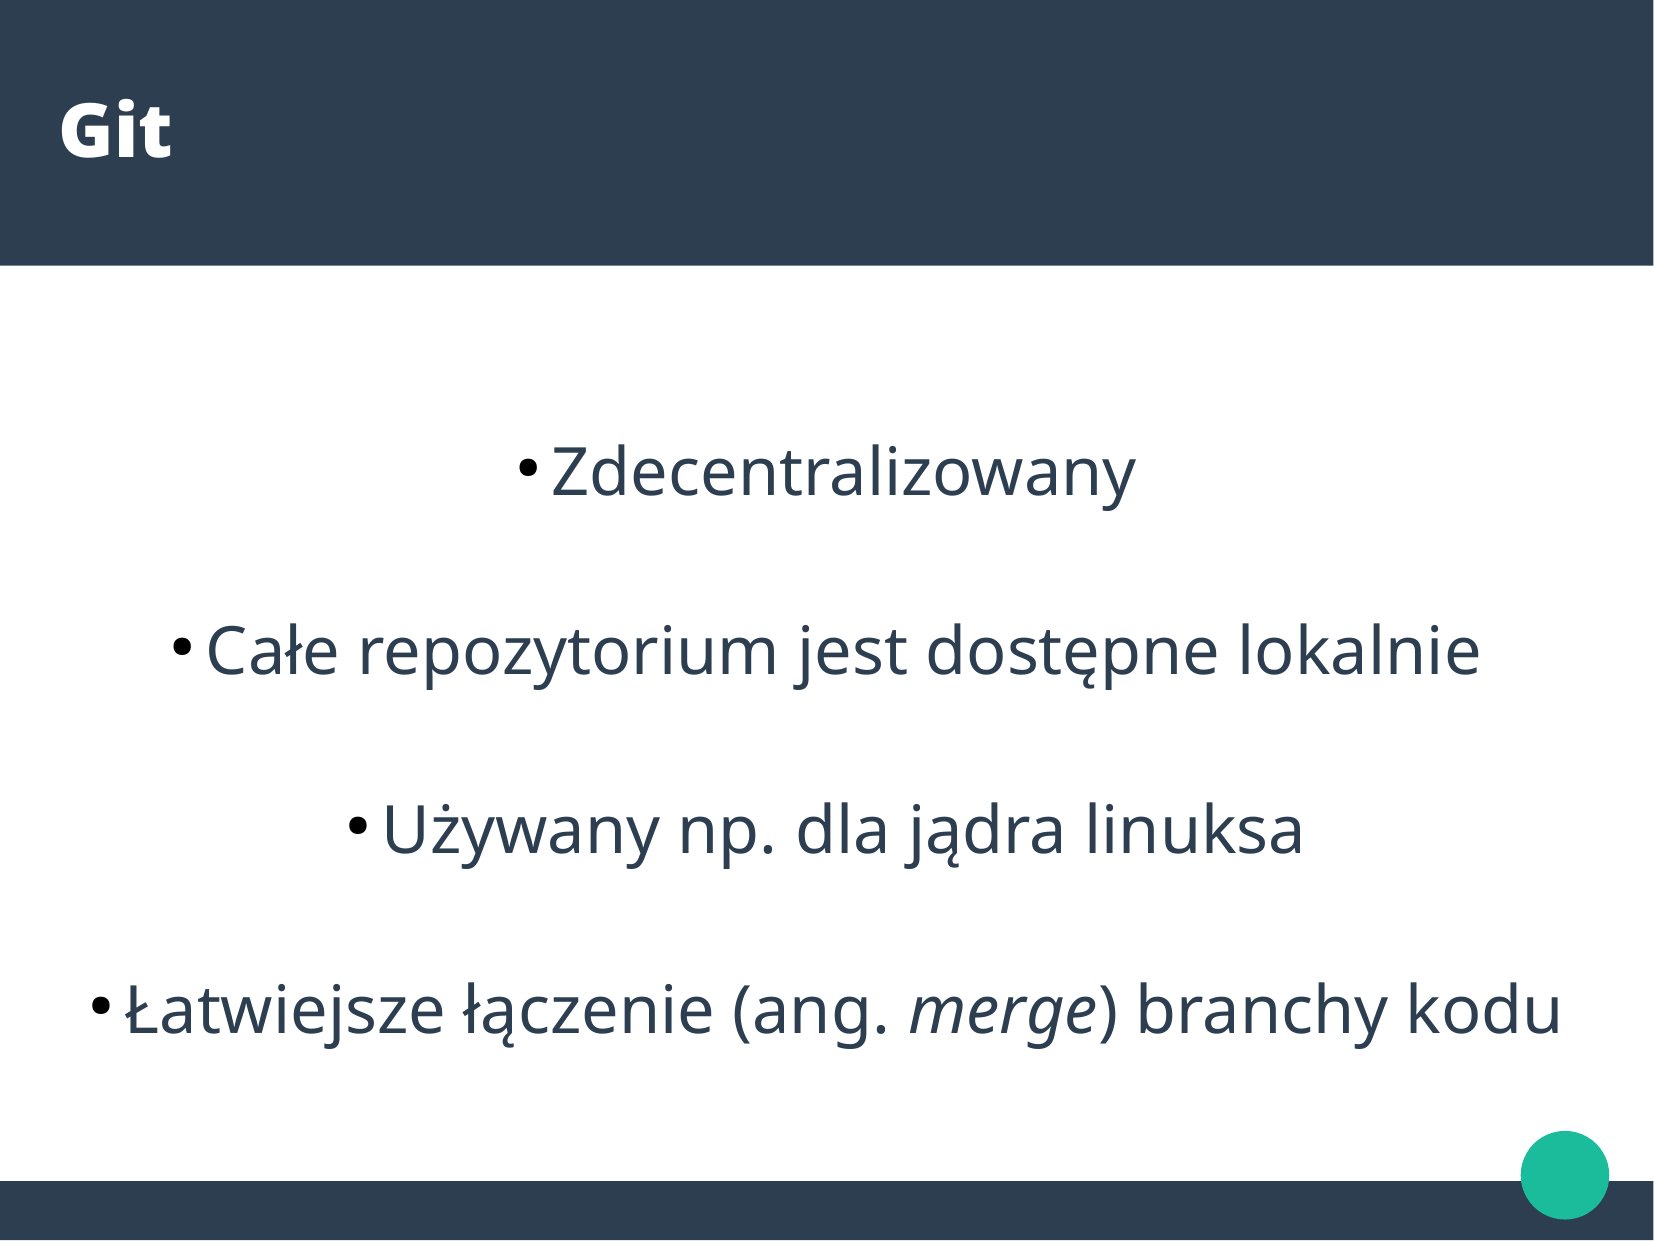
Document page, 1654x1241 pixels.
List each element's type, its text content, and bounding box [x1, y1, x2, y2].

title Git [59, 24, 1595, 232]
subtitle Zdecentralizowany Całe repozytorium jest dostępne lokalnie Używany np. dla jądra linuksa Łatwiejsze łączenie (ang. merge) branchy kodu [59, 324, 1595, 1152]
